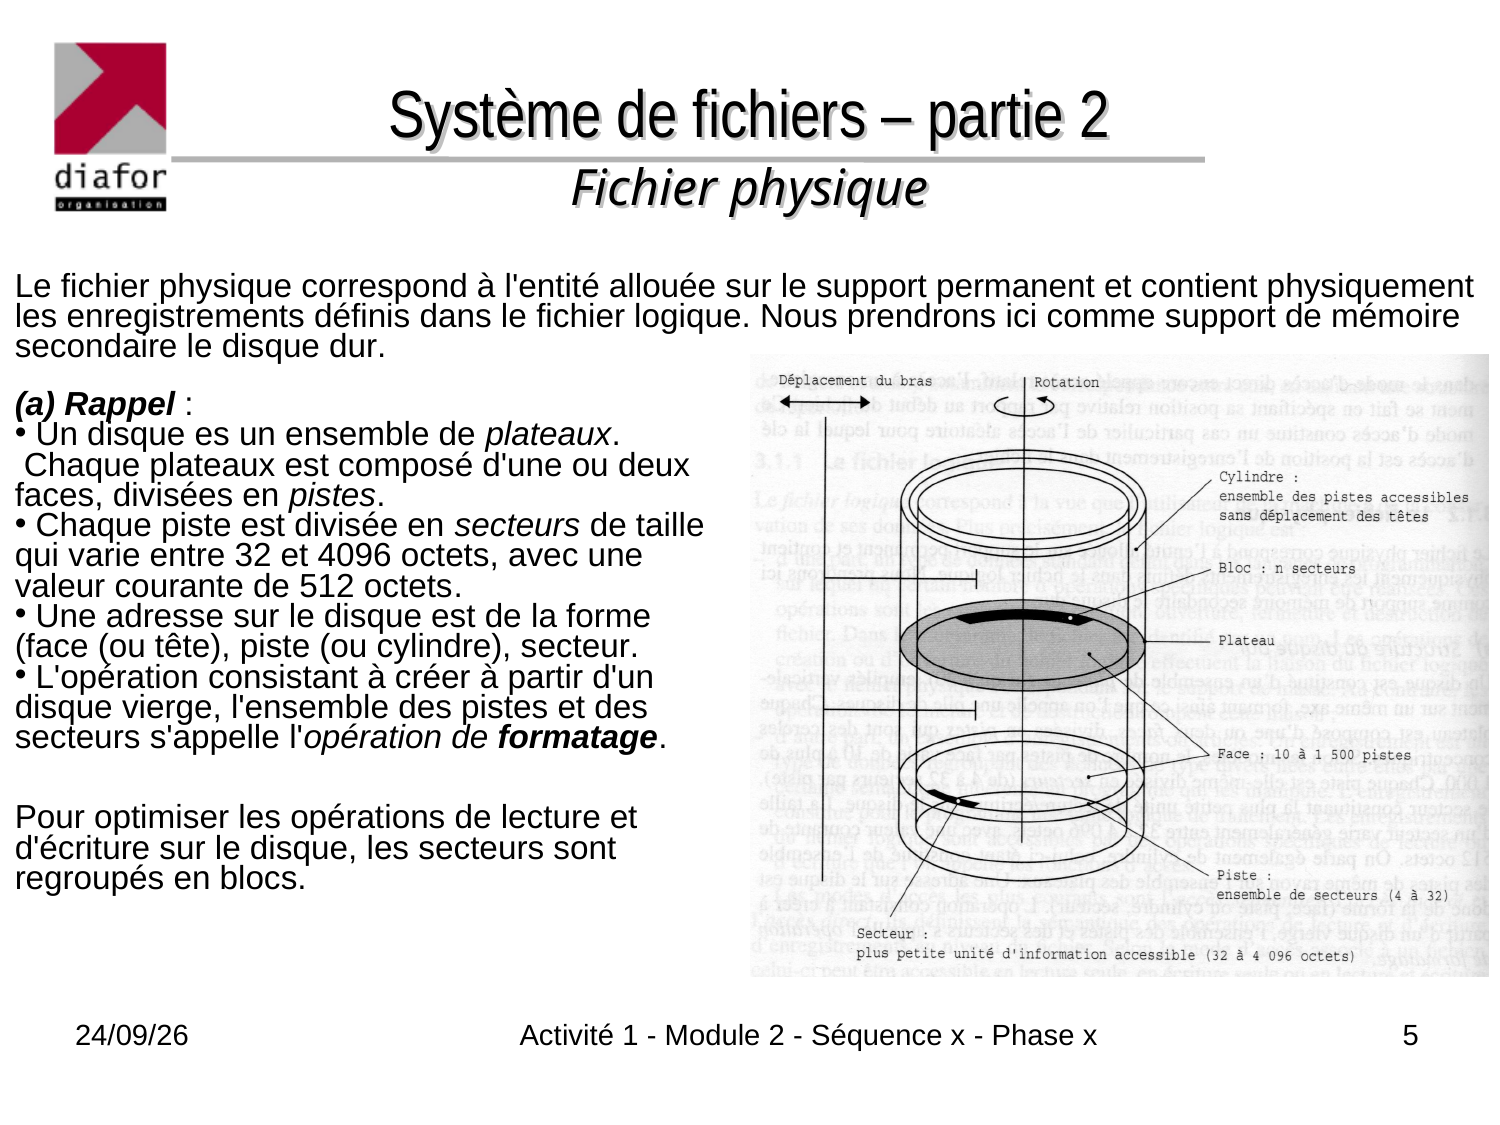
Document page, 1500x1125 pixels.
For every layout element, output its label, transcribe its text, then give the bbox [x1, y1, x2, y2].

picture [750, 354, 1489, 977]
text_box Le fichier physique correspond à l'entité allouée sur le support permanent et contient physiquement les enregistrements définis dans le fichier logique. Nous prendrons ici comme support de mémoire secondaire le disque dur. [0, 265, 1492, 372]
picture [53, 42, 168, 213]
title Système de fichiers – partie 2 Fichier physique [75, 45, 1426, 250]
text_box Pour optimiser les opérations de lecture et d'écriture sur le disque, les secteurs sont regroupés en blocs. [0, 797, 663, 903]
text_box (a) Rappel : Un disque es un ensemble de plateaux. Chaque plateaux est composé d'une ou deux faces, divisées en pistes. Chaque piste est divisée en secteurs de taille qui varie entre 32 et 4096 octets, avec une valeur courante de 512 octets. Une adresse sur le disque est de la forme (face (ou tête), piste (ou cylindre), secteur. L'opération consistant à créer à partir d'un disque vierge, l'ensemble des pistes et des secteurs s'appelle l'opération de formatage. [0, 383, 729, 763]
